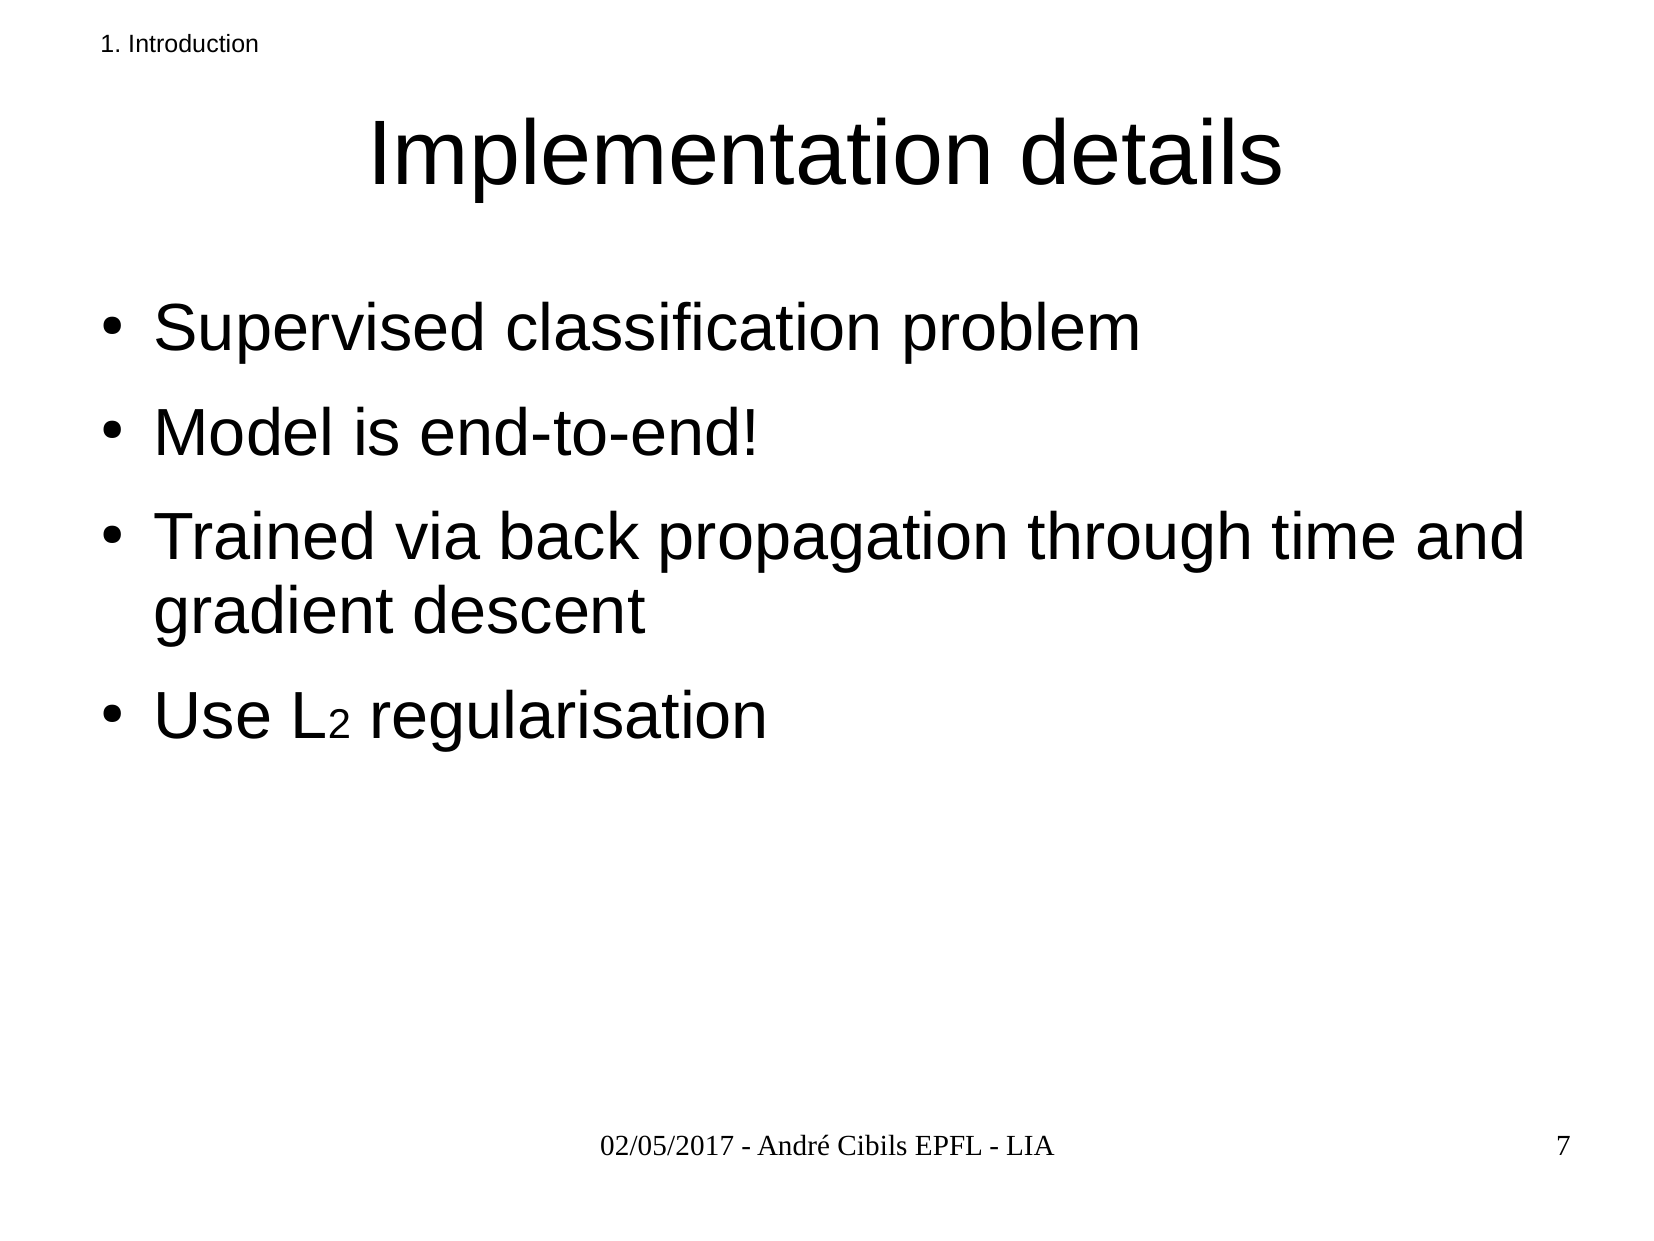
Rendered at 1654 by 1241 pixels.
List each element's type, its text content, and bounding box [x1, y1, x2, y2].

list 1. Introduction [29, 29, 945, 58]
list Supervised classification problem Model is end-to-end! Trained via back propagation through time and gradient descent Use L2 regularisation [82, 290, 1595, 945]
title Implementation details [82, 49, 1571, 257]
